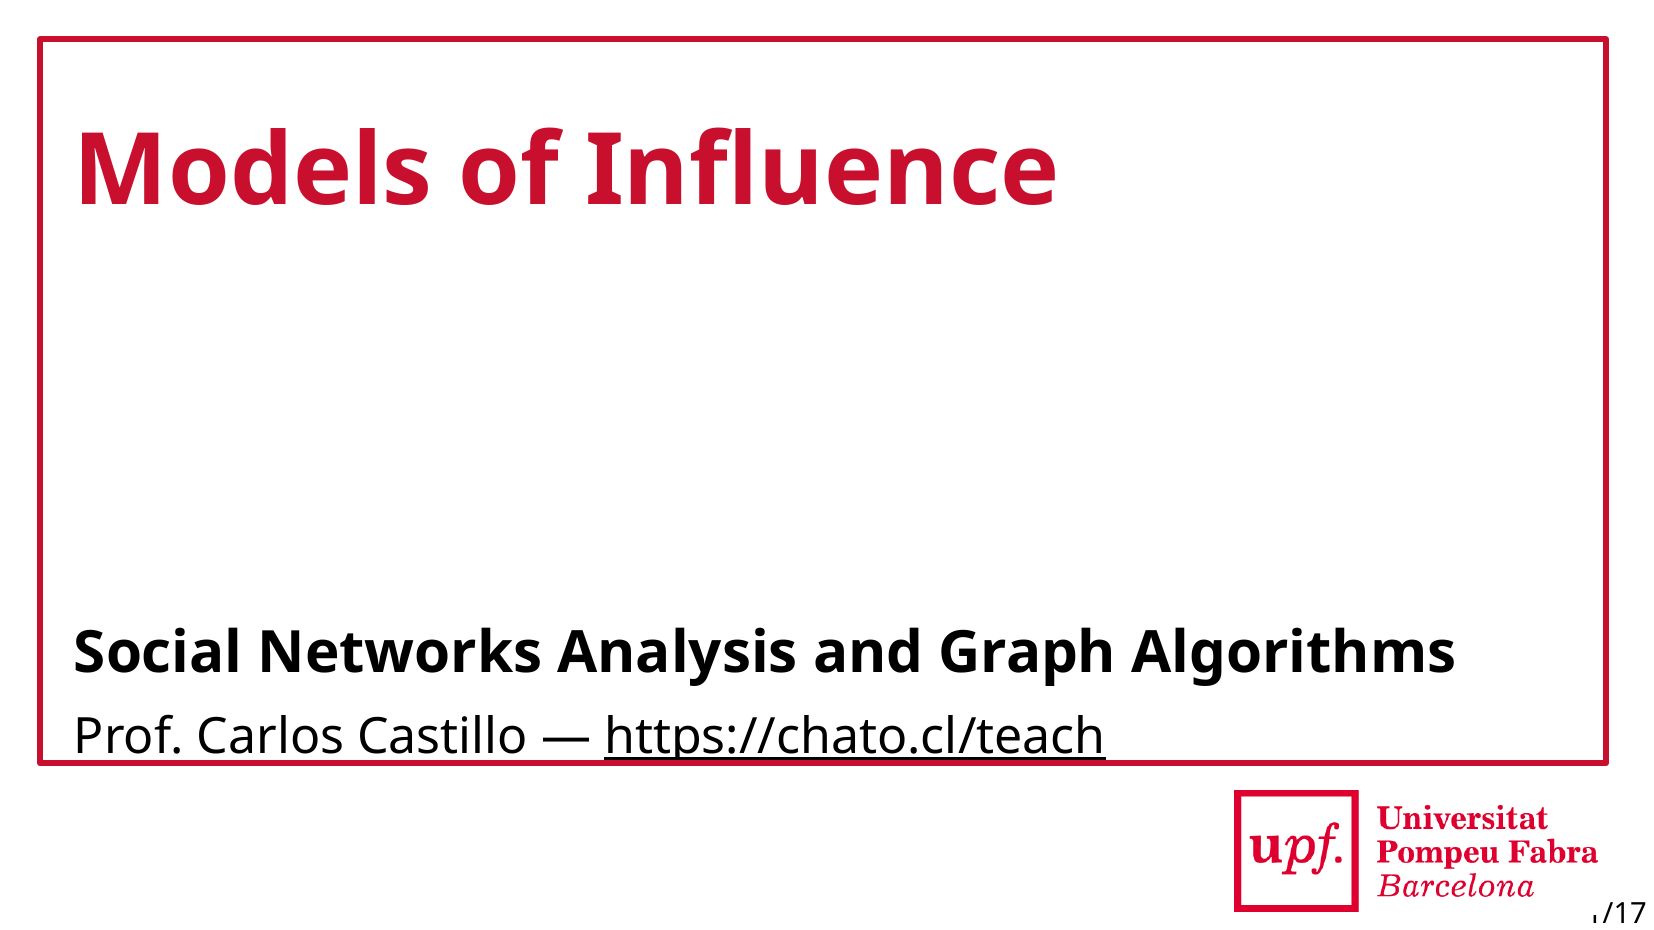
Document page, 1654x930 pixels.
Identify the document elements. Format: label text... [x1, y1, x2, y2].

picture [1229, 784, 1603, 915]
text_box Models of Influence Social Networks Analysis and Graph Algorithms Prof. Carlos Castillo — https://chato.cl/teach [73, 77, 1562, 730]
chart [770, 589, 889, 649]
